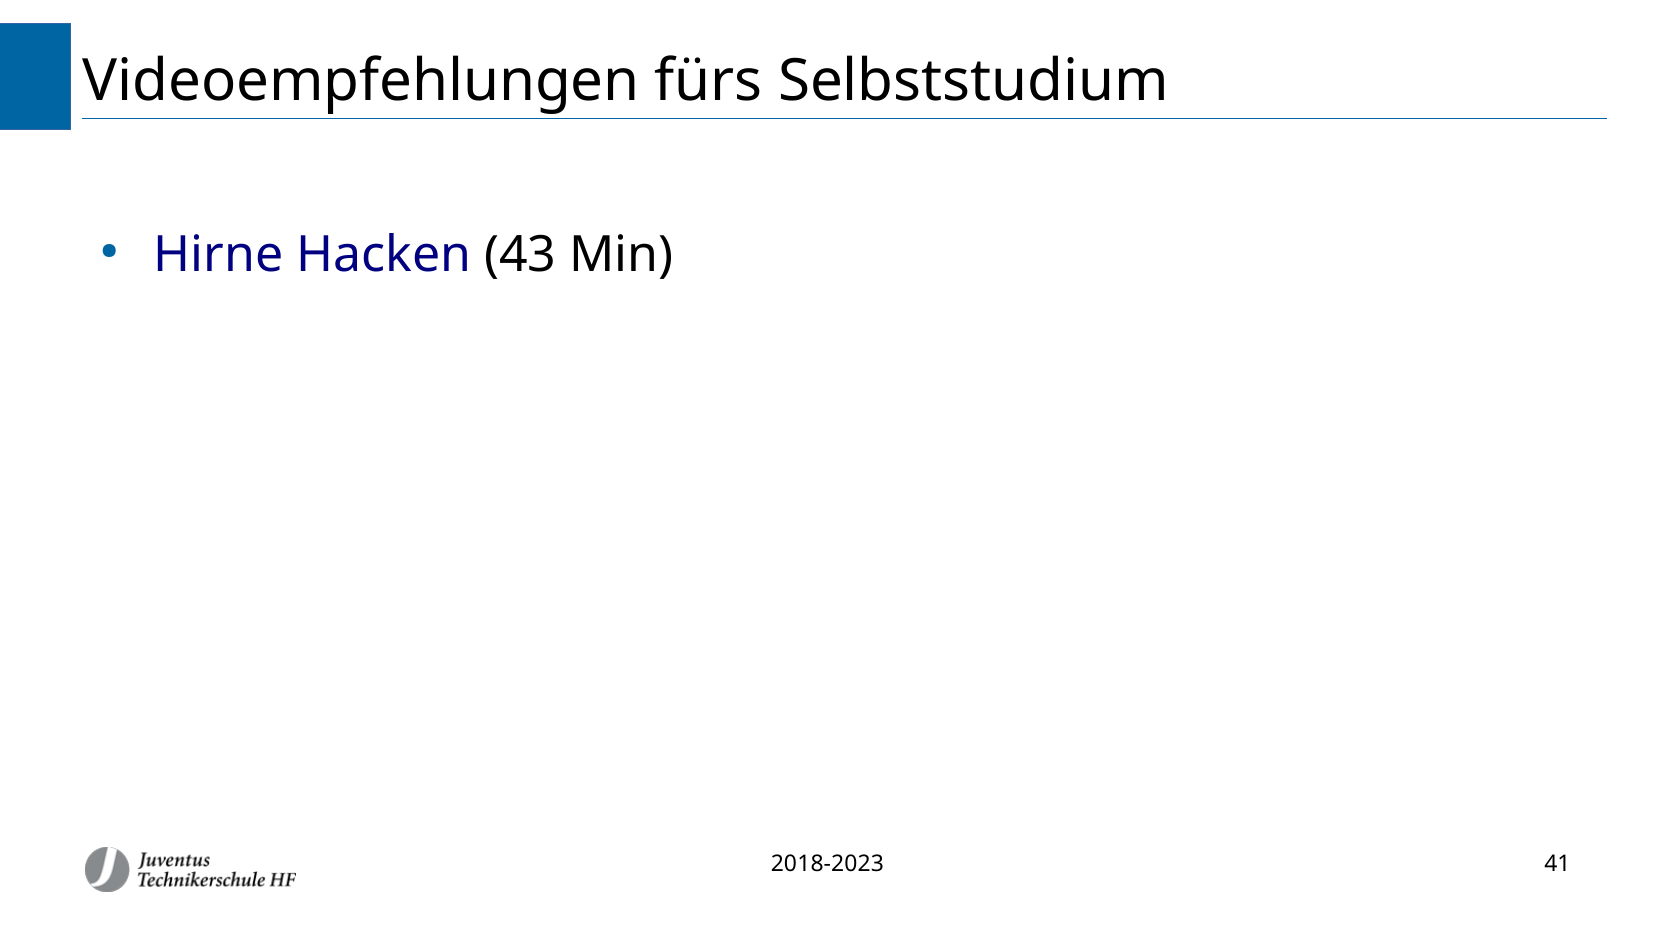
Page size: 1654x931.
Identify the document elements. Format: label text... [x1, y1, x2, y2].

picture [85, 847, 296, 892]
title Videoempfehlungen fürs Selbststudium [82, 37, 1571, 119]
list Hirne Hacken (43 Min) [82, 217, 1571, 758]
